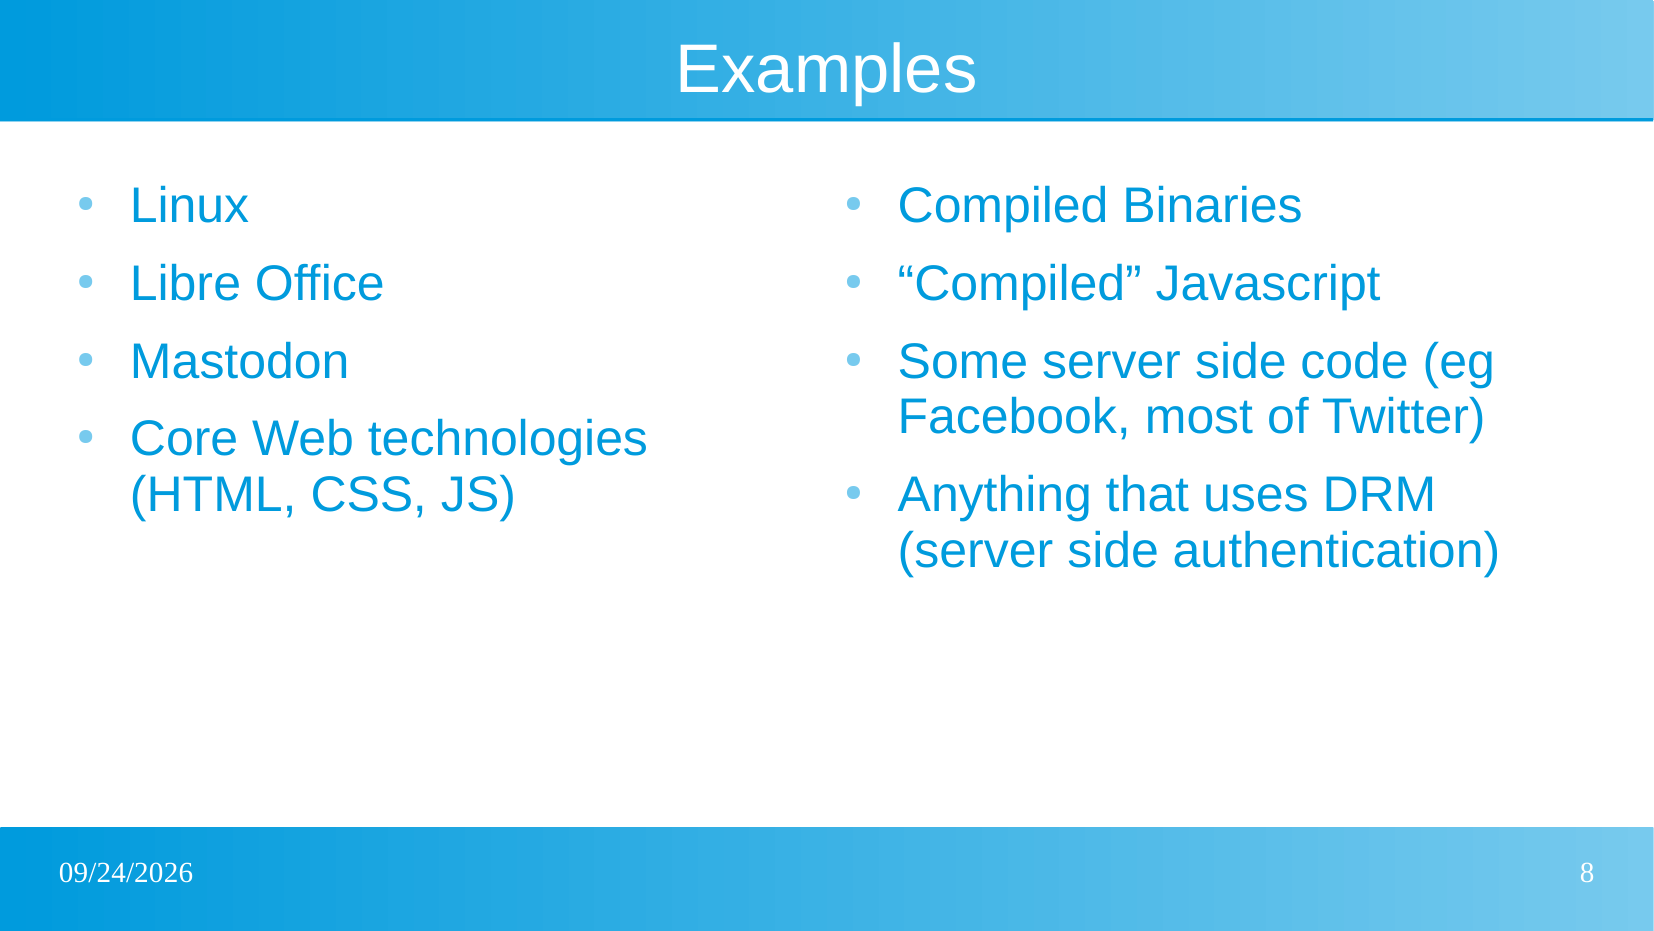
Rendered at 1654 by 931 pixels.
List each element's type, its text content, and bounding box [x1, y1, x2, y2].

title Examples [59, 29, 1595, 108]
list Linux Libre Office Mastodon Core Web technologies (HTML, CSS, JS) Compiled Binaries “Compiled” Javascript Some server side code (eg Facebook, most of Twitter) Anything that uses DRM (server side authentication) [59, 177, 1595, 768]
